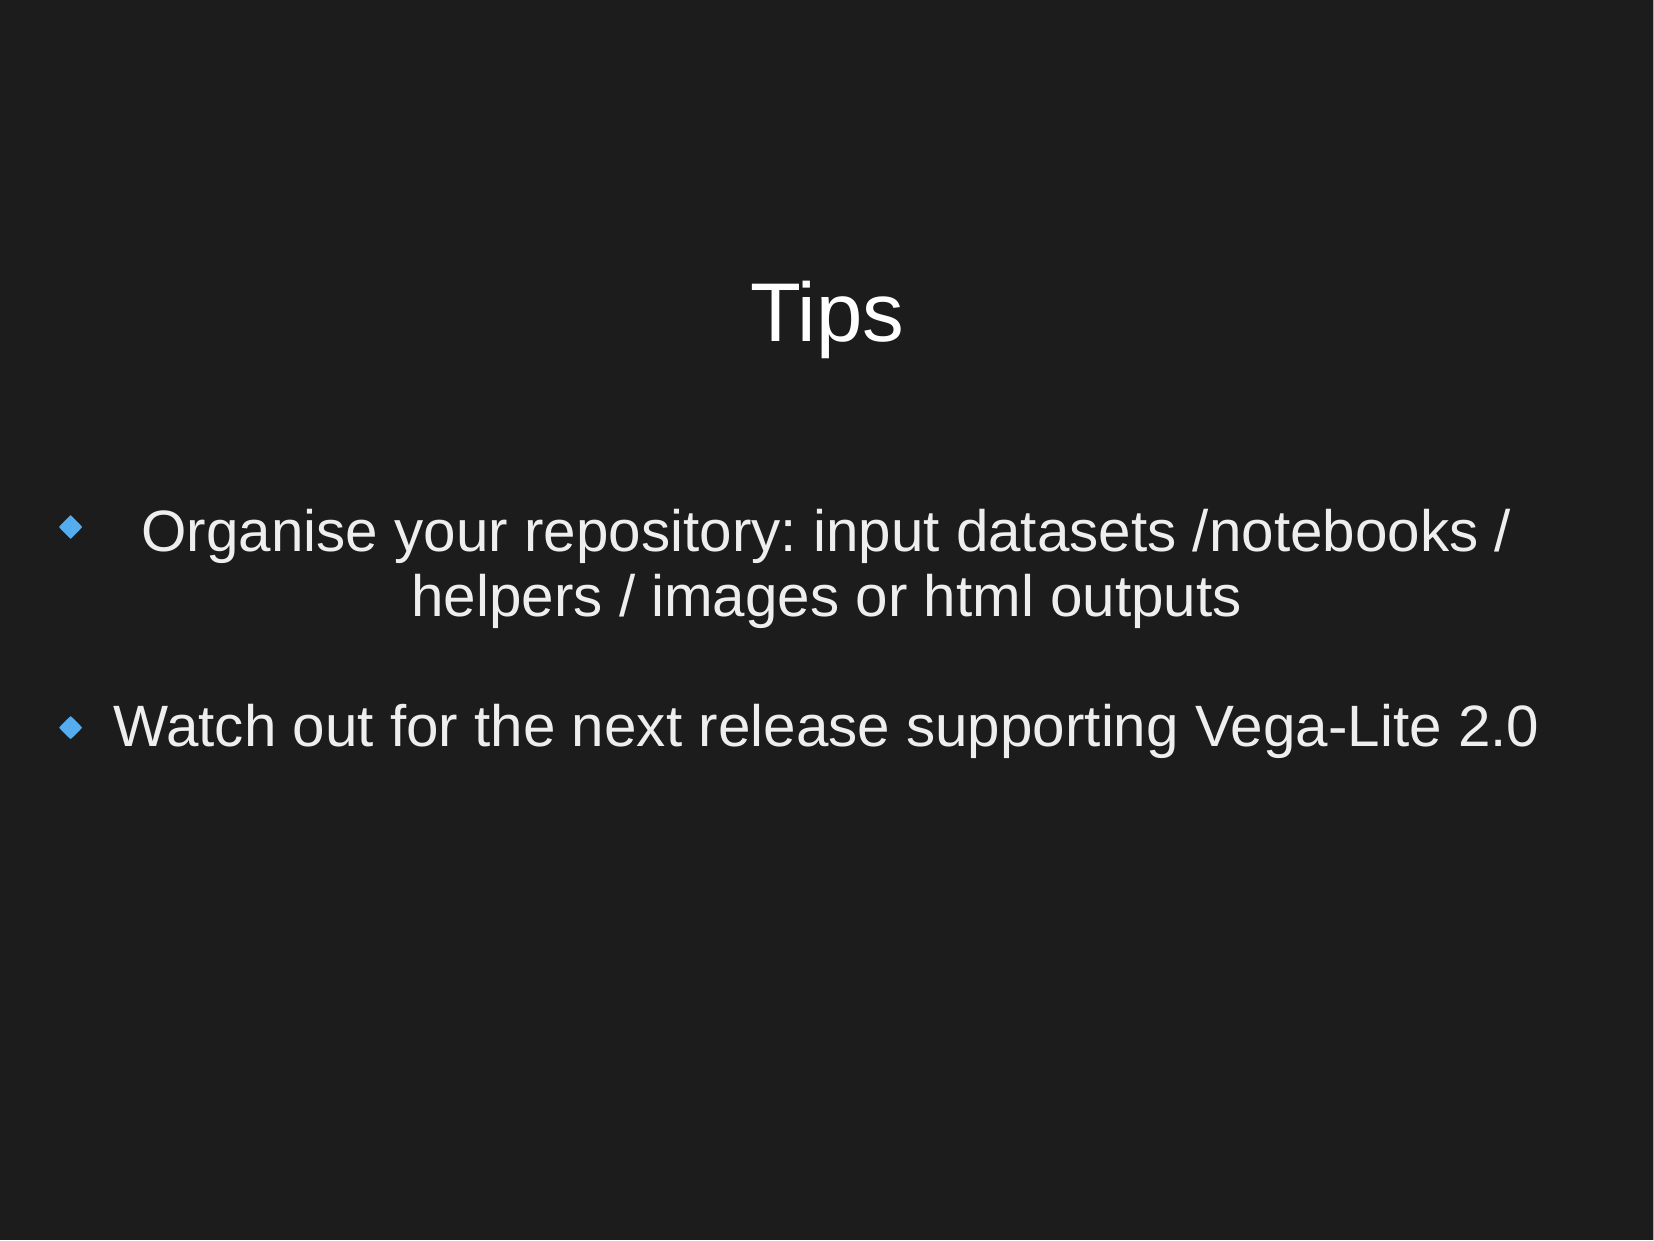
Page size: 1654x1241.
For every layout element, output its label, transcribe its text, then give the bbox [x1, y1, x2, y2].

picture [51, 507, 90, 547]
text_box Tips Organise your repository: input datasets /notebooks / helpers / images or html outputs Watch out for the next release supporting Vega-Lite 2.0 [83, 178, 1572, 898]
picture [51, 708, 90, 747]
